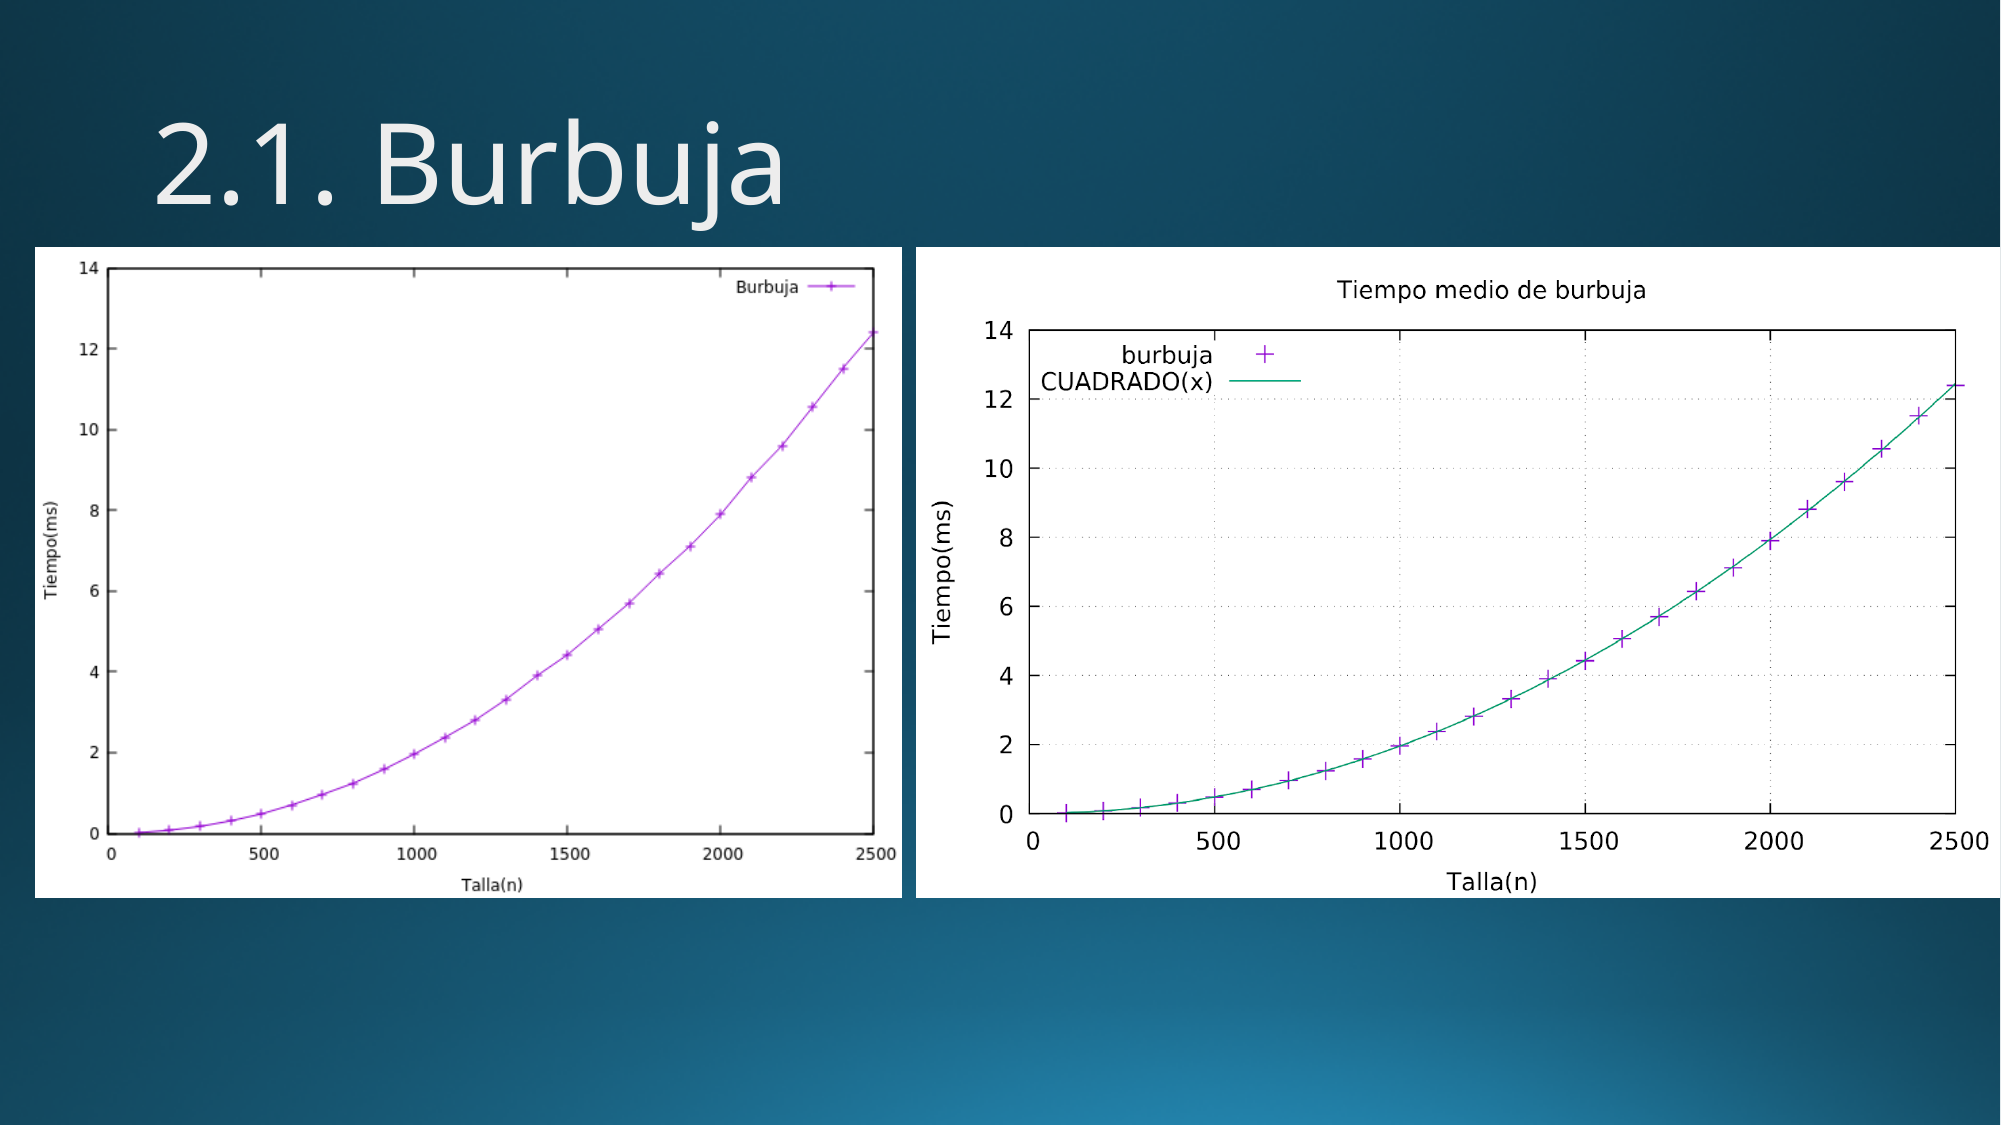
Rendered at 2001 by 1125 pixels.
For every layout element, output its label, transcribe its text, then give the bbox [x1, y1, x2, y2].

picture [0, 0, 2001, 1125]
table_header [137, 277, 1471, 338]
text_box 2.1. Burbuja [137, 59, 1863, 277]
